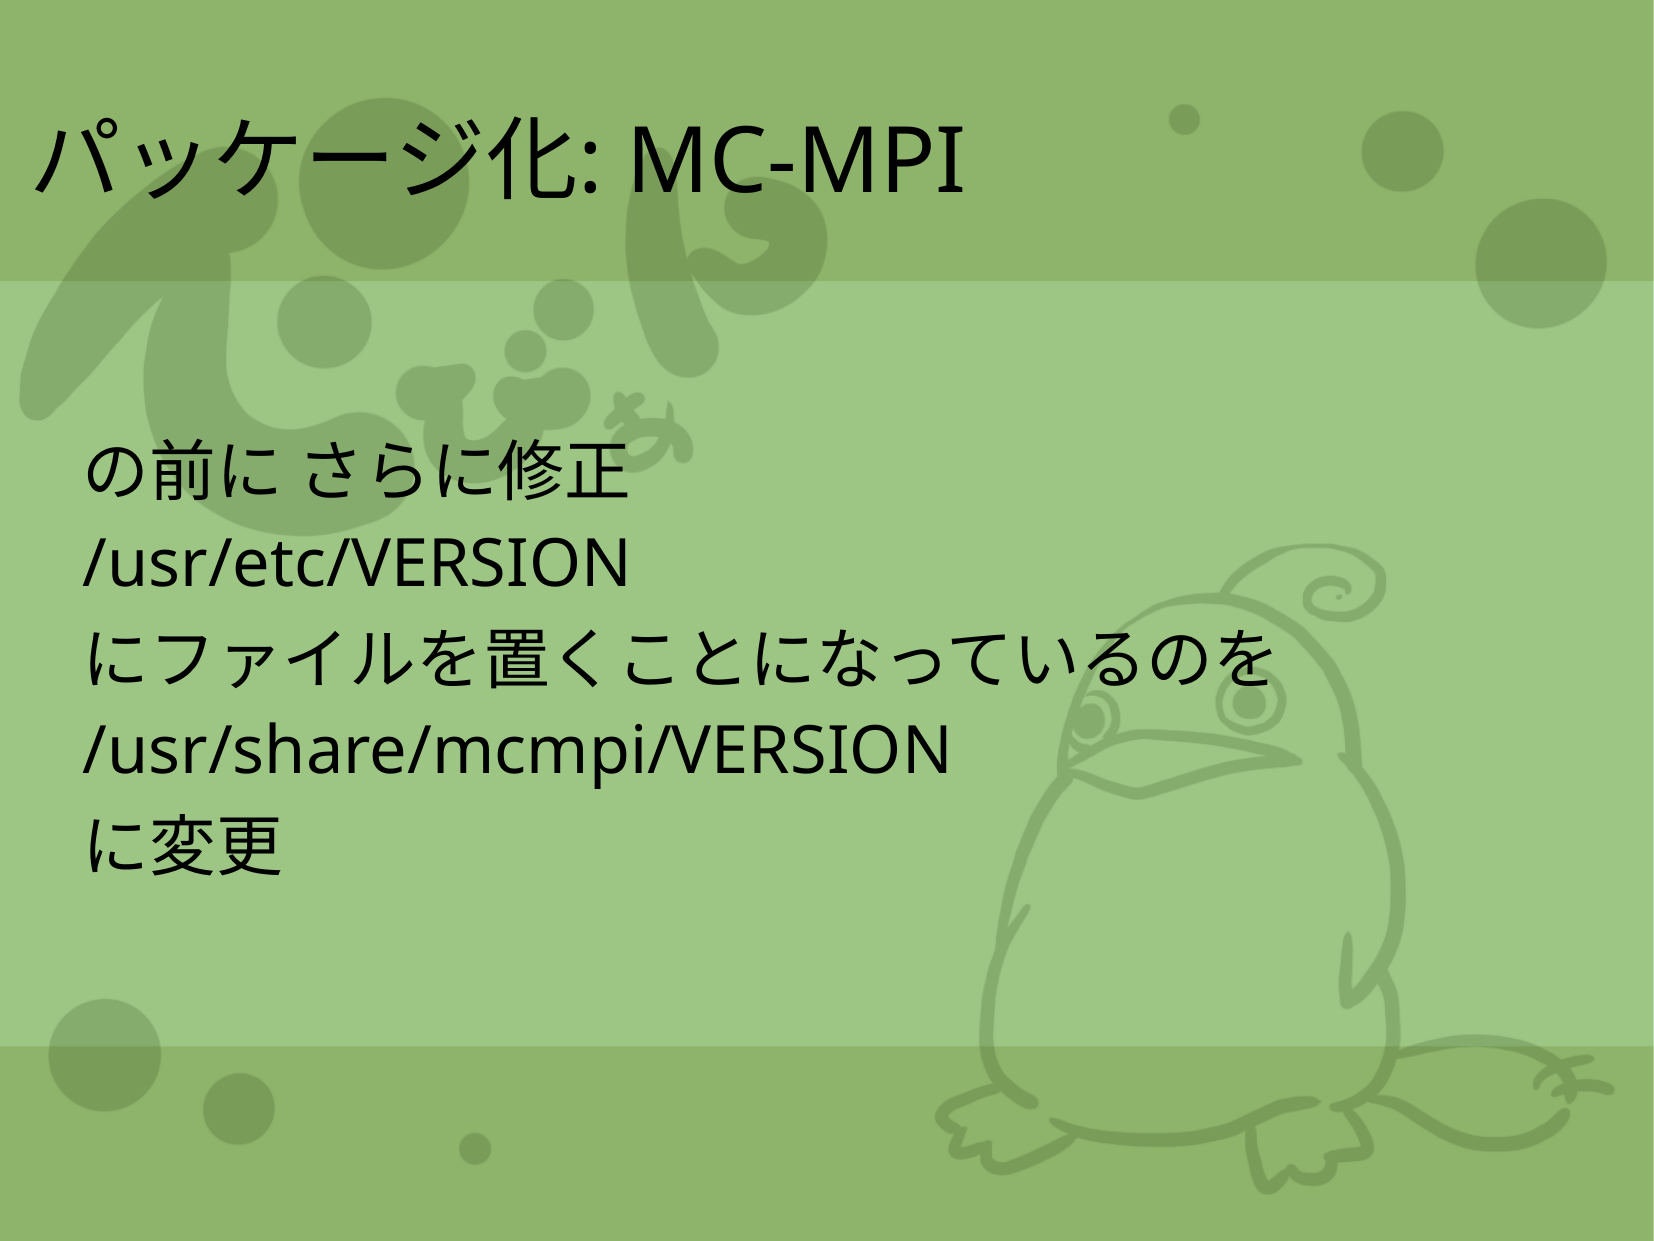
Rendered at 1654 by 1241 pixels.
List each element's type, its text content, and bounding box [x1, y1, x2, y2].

title パッケージ化: MC-MPI [29, 56, 1625, 250]
picture [0, 0, 1654, 1241]
subtitle の前に さらに修正 /usr/etc/VERSION にファイルを置くことになっているのを /usr/share/mcmpi/VERSION に変更 [82, 297, 1571, 1102]
